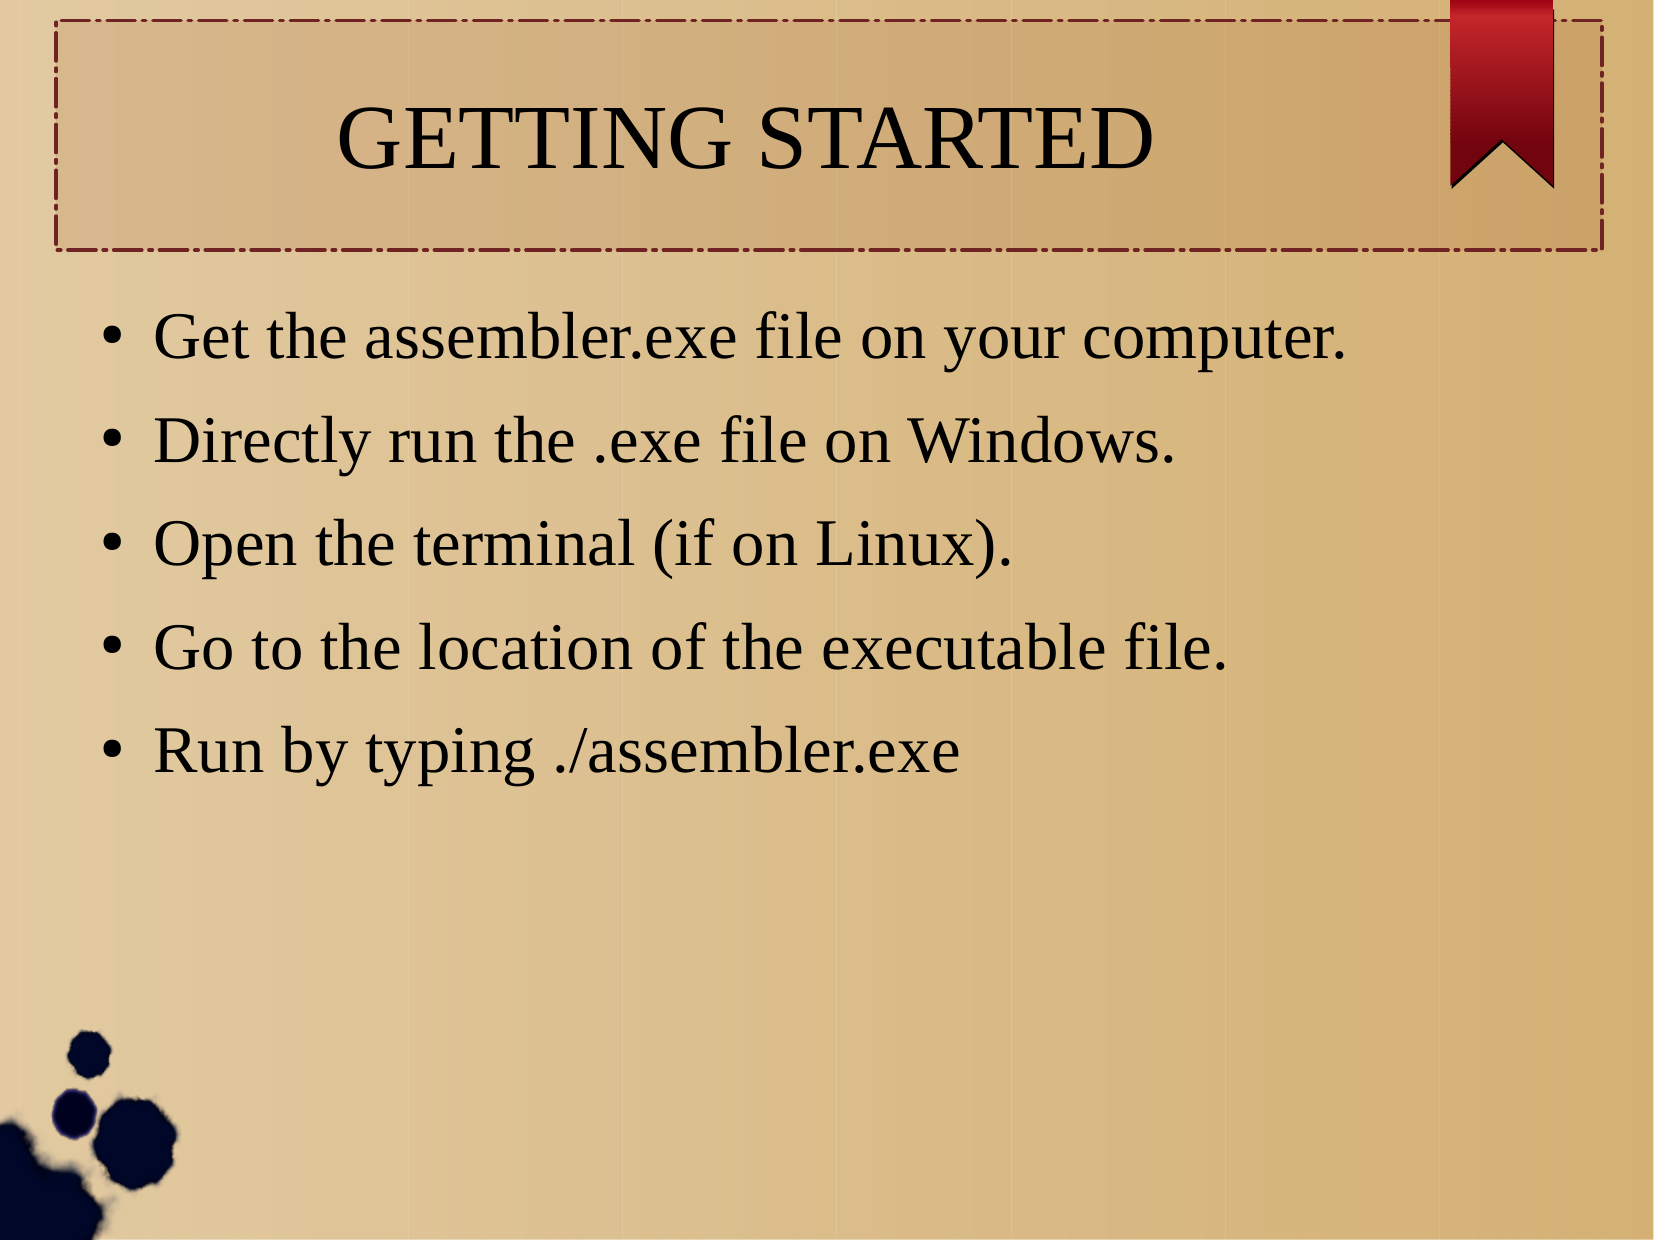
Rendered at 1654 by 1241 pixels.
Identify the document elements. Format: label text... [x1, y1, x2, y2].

list Get the assembler.exe file on your computer. Directly run the .exe file on Windows. Open the terminal (if on Linux). Go to the location of the executable file. Run by typing ./assembler.exe [82, 299, 1571, 1019]
title GETTING STARTED [82, 47, 1412, 229]
